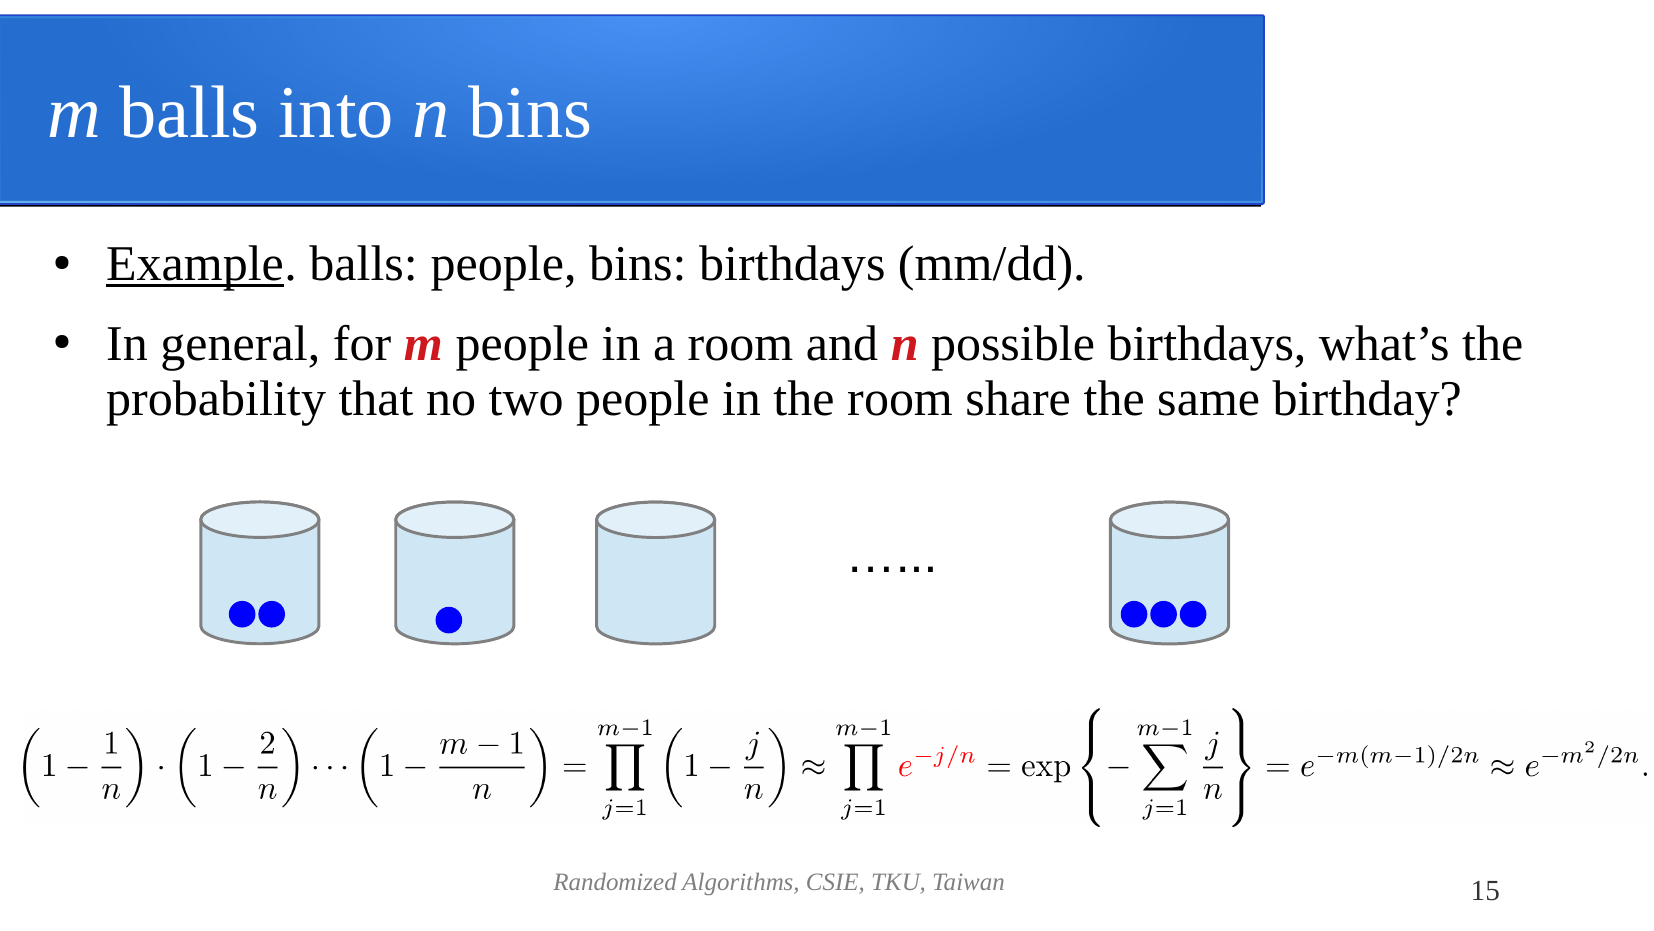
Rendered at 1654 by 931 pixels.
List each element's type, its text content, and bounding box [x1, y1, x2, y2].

text_box [1110, 522, 1229, 644]
list Example. balls: people, bins: birthdays (mm/dd). In general, for m people in a room and n possible birthdays, what’s the probability that no two people in the room share the same birthday? [35, 236, 1571, 485]
text_box [395, 521, 514, 644]
text_box [596, 522, 715, 644]
picture [23, 708, 1647, 827]
text_box …... [826, 519, 957, 591]
text_box [200, 521, 319, 644]
title m balls into n bins [47, 35, 1199, 189]
